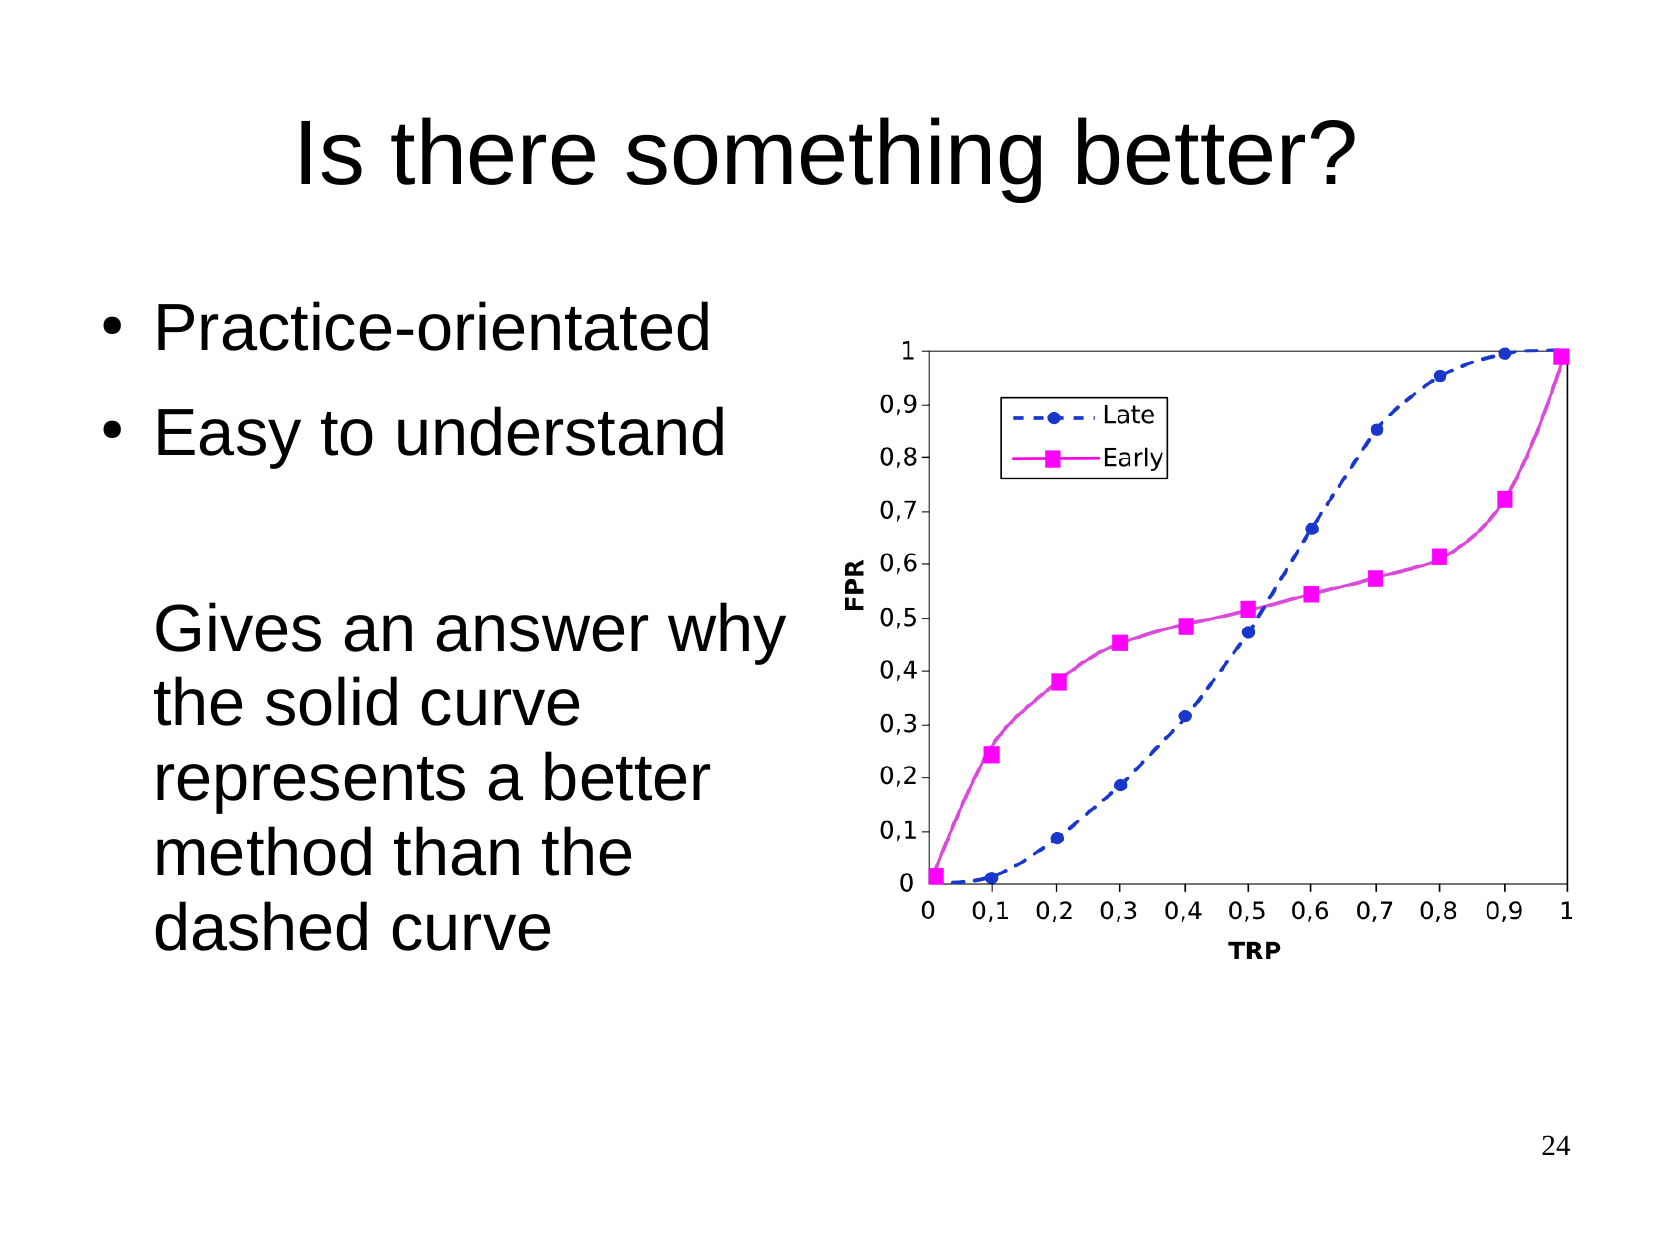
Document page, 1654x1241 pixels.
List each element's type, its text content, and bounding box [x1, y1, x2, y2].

list Practice-orientated Easy to understand [82, 290, 809, 634]
list Gives an answer why the solid curve represents a better method than the dashed curve [153, 590, 815, 969]
picture [845, 341, 1572, 959]
title Is there something better? [82, 49, 1571, 257]
